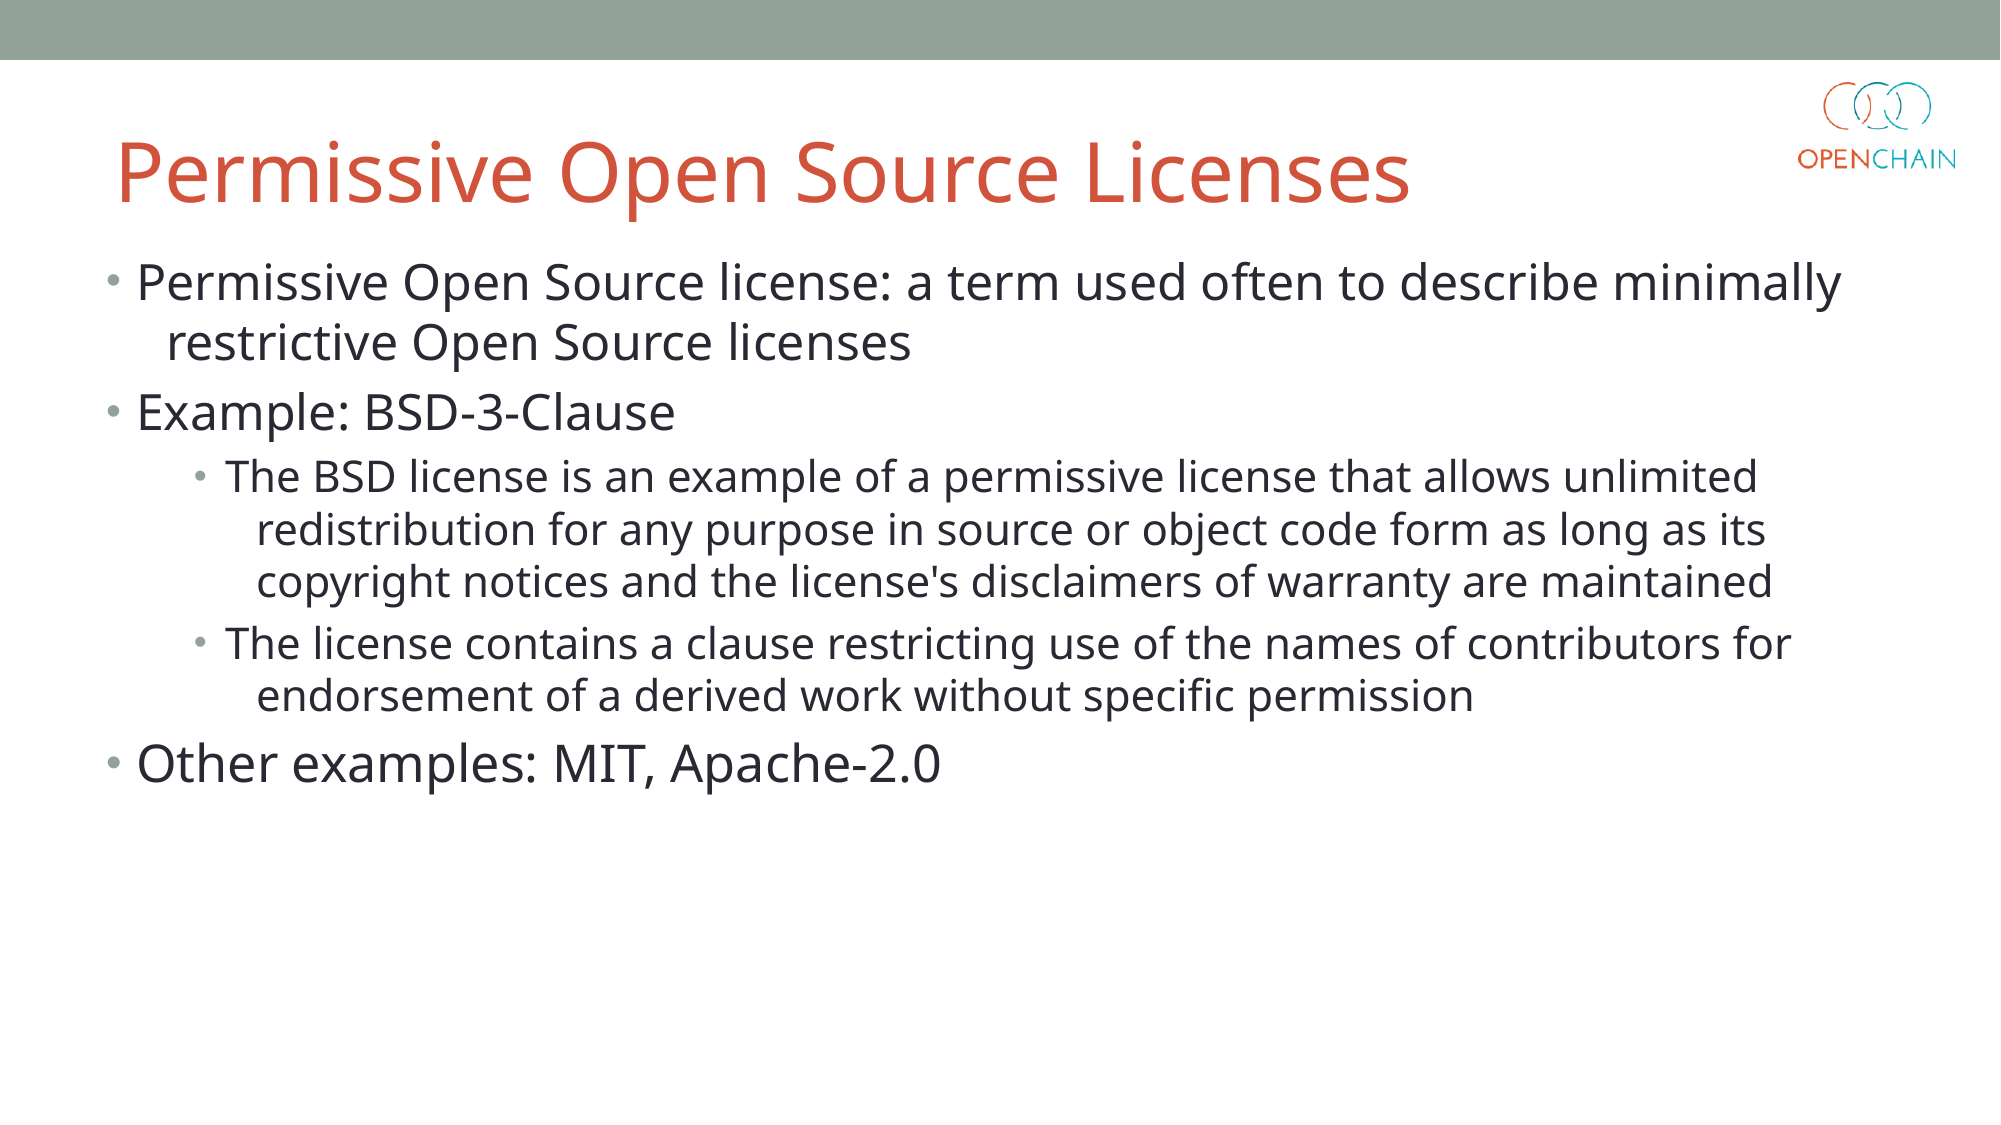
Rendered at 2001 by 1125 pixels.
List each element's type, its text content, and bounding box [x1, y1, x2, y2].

text_box Permissive Open Source license: a term used often to describe minimally restrictive Open Source licenses Example: BSD-3-Clause The BSD license is an example of a permissive license that allows unlimited redistribution for any purpose in source or object code form as long as its copyright notices and the license's disclaimers of warranty are maintained The license contains a clause restricting use of the names of contributors for endorsement of a derived work without specific permission Other examples: MIT, Apache-2.0 [91, 243, 1862, 1092]
text_box Permissive Open Source Licenses [100, 88, 1900, 250]
